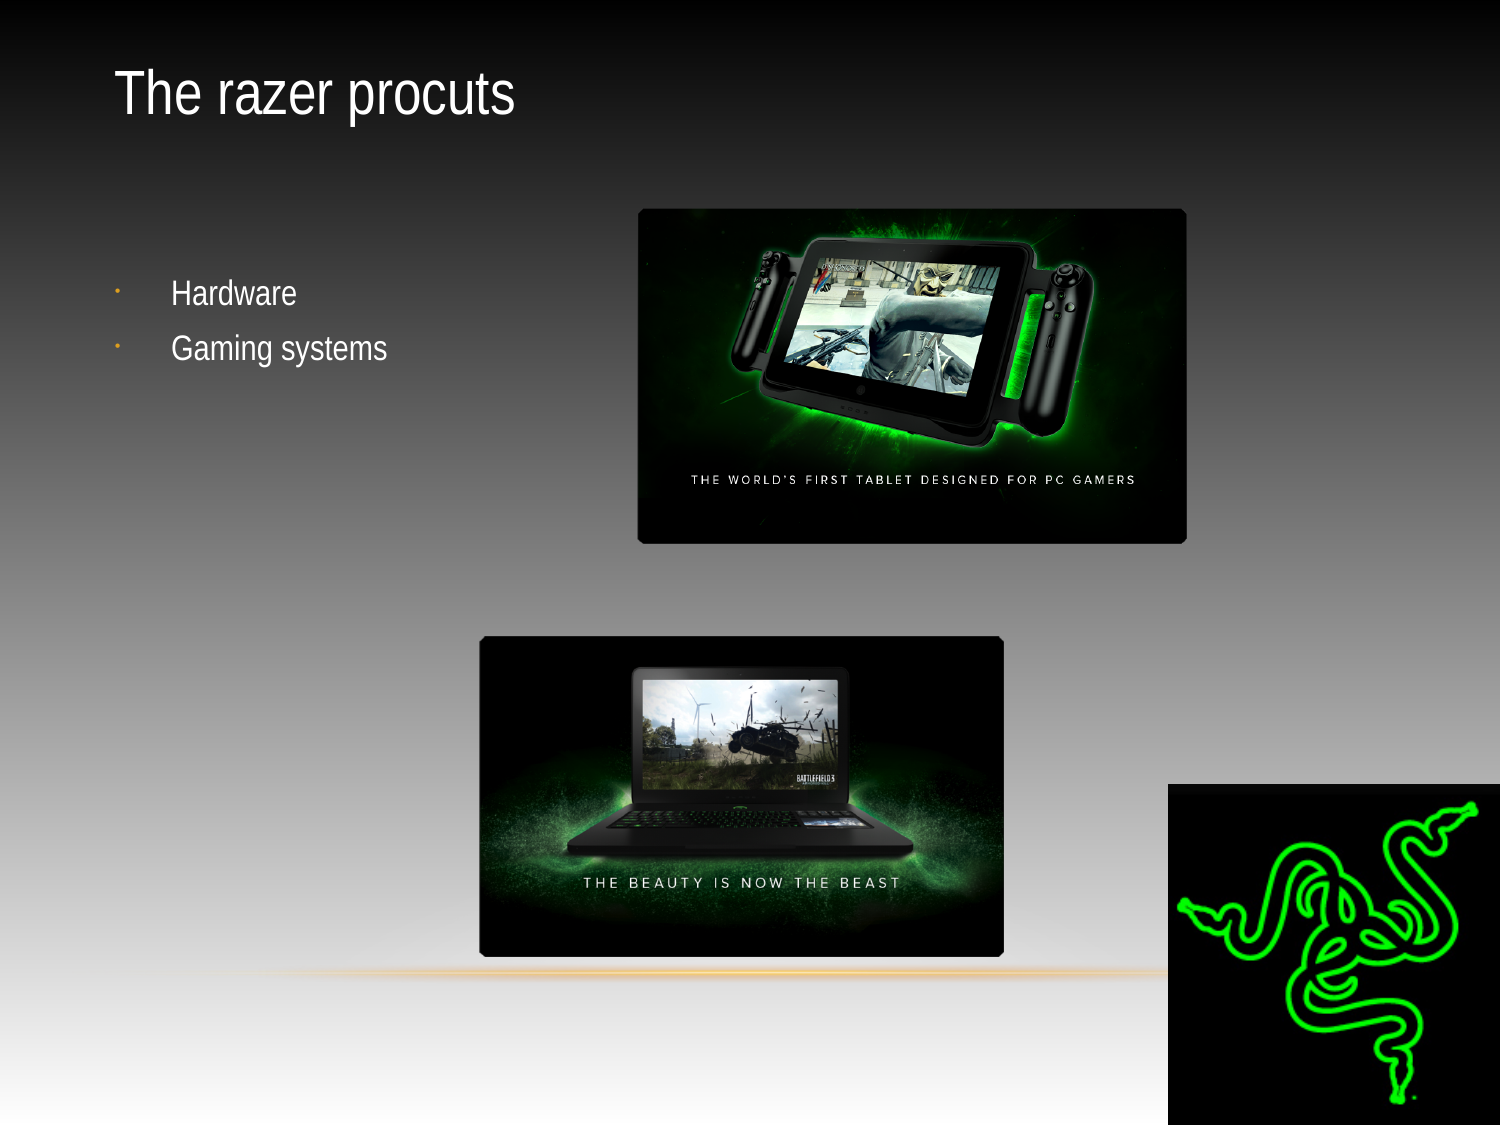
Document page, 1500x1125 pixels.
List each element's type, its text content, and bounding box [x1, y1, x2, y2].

list Hardware Gaming systems [99, 262, 1400, 938]
picture [0, 0, 1500, 1125]
title The razer procuts [99, 45, 1400, 233]
